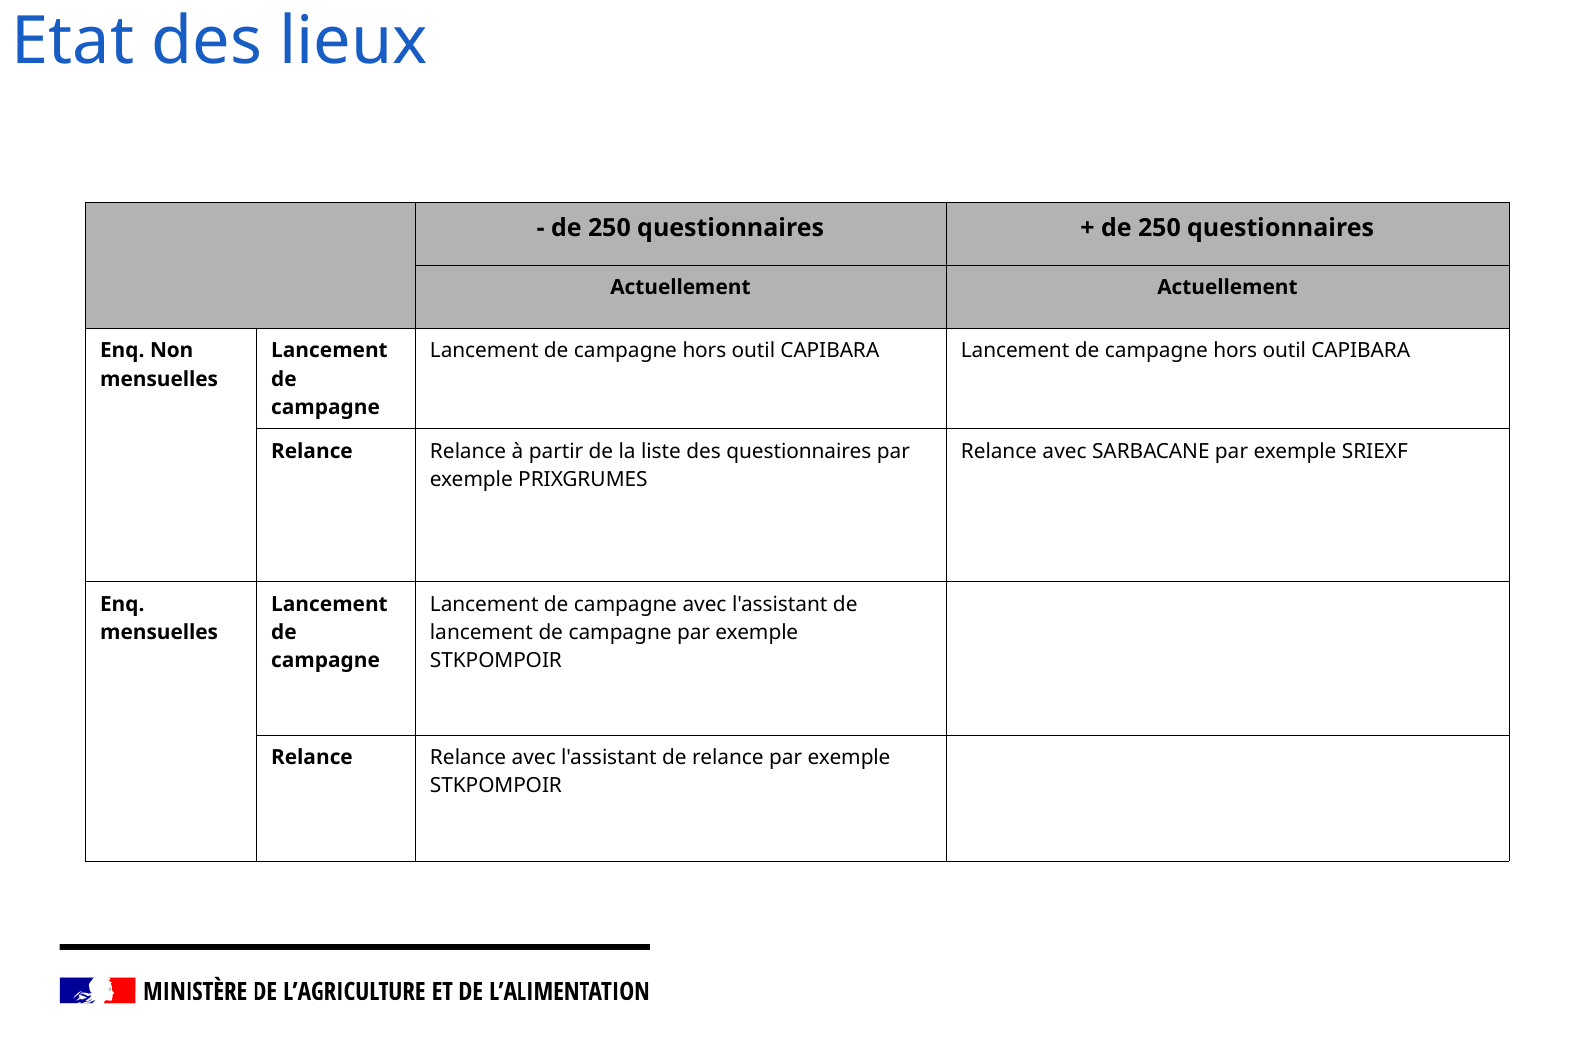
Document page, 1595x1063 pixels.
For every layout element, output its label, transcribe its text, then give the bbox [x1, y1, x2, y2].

table_cell Relance [257, 736, 415, 861]
table_cell Relance [257, 429, 415, 581]
table_cell Relance avec SARBACANE par exemple SRIEXF [947, 429, 1509, 581]
table_header [86, 203, 415, 328]
table_cell Lancement de campagne hors outil CAPIBARA [416, 329, 946, 428]
table_cell Enq. Non mensuelles [86, 329, 256, 581]
table_header + de 250 questionnaires [947, 203, 1509, 265]
table_cell Lancement de campagne [257, 329, 415, 428]
table_cell Actuellement [947, 266, 1509, 328]
table_cell Relance à partir de la liste des questionnaires par exemple PRIXGRUMES [416, 429, 946, 581]
table_header - de 250 questionnaires [416, 203, 946, 265]
table_cell Lancement de campagne hors outil CAPIBARA [947, 329, 1509, 428]
table_cell Lancement de campagne [257, 582, 415, 735]
picture [59, 944, 650, 1004]
table_cell [947, 736, 1509, 861]
table_cell [947, 582, 1509, 735]
table_cell Relance avec l'assistant de relance par exemple STKPOMPOIR [416, 736, 946, 861]
table_cell Lancement de campagne avec l'assistant de lancement de campagne par exemple STKPOMPOIR [416, 582, 946, 735]
title Etat des lieux [11, 7, 1489, 83]
table_cell Actuellement [416, 266, 946, 328]
table_cell Enq. mensuelles [86, 582, 256, 861]
